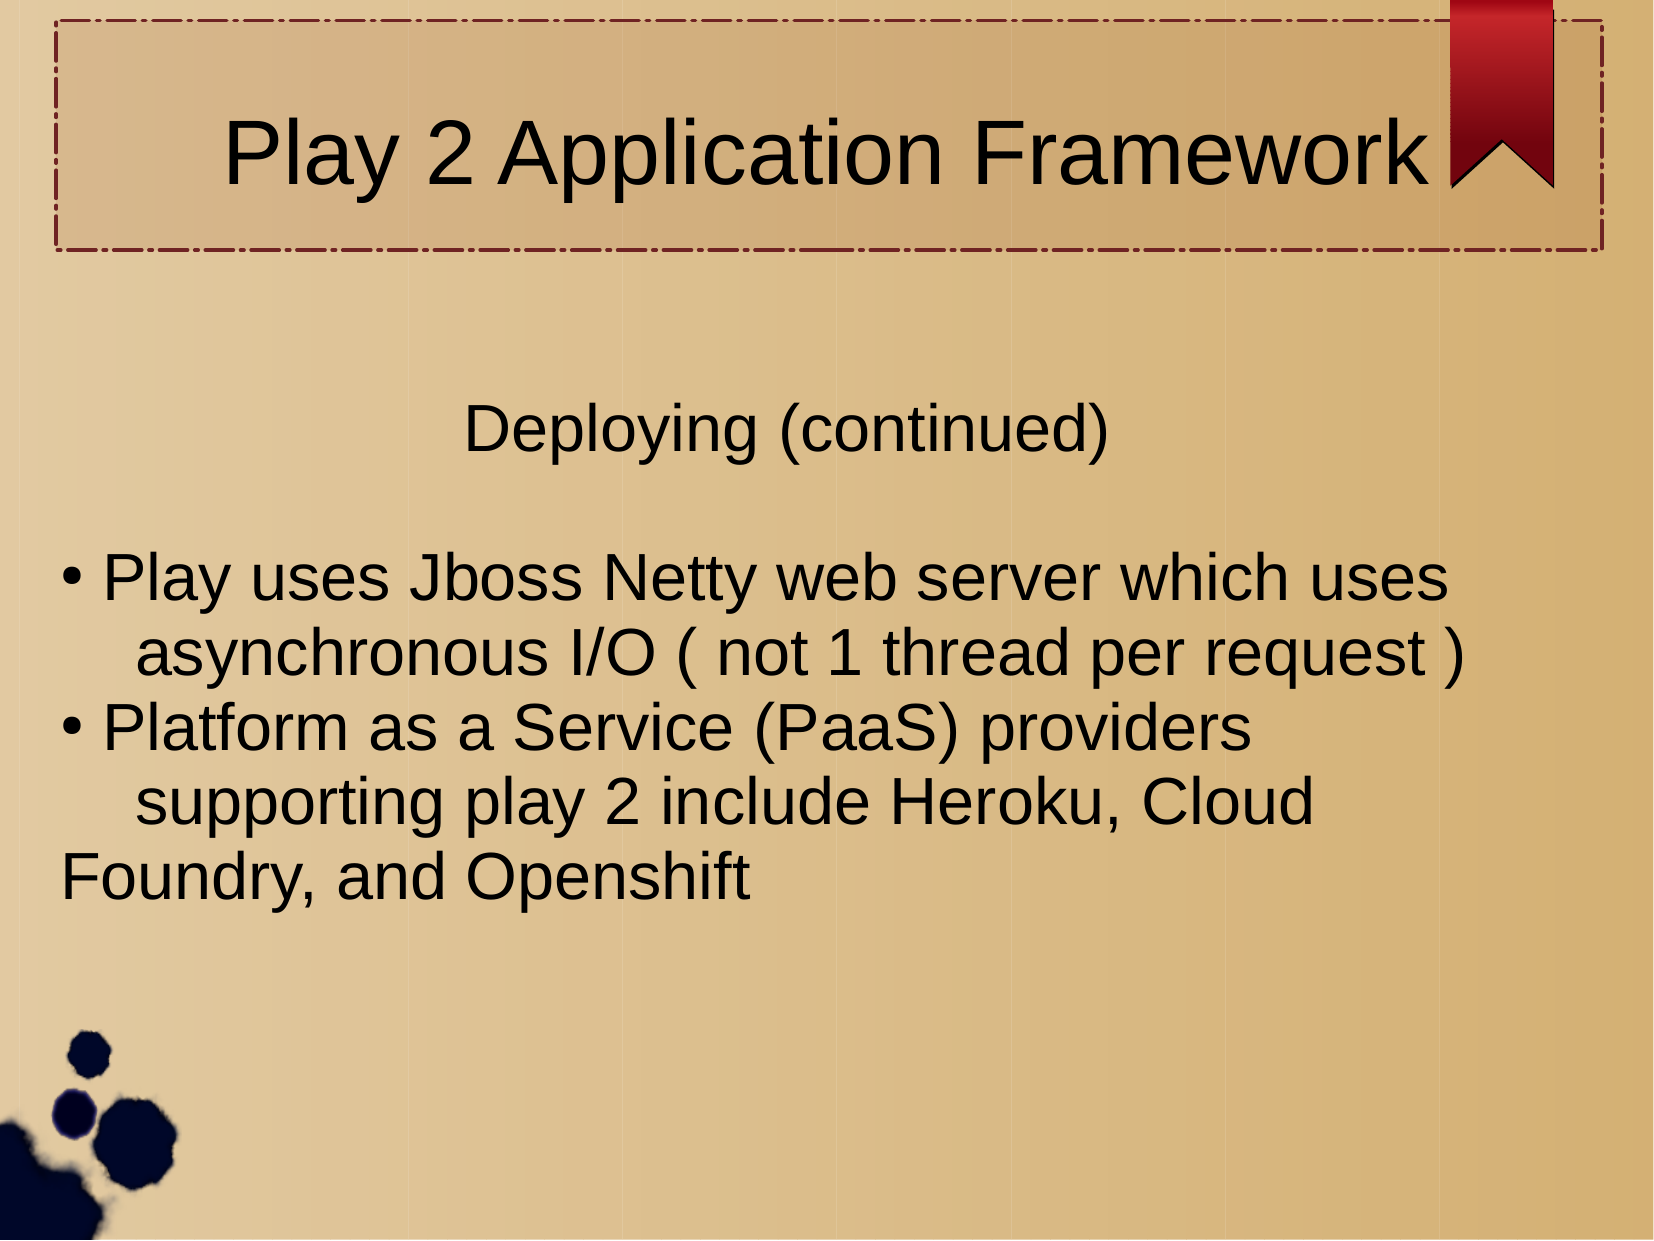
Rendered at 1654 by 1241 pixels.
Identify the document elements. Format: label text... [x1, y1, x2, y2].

subtitle Deploying (continued) Play uses Jboss Netty web server which uses asynchronous I/O ( not 1 thread per request ) Platform as a Service (PaaS) providers supporting play 2 include Heroku, Cloud Foundry, and Openshift [60, 330, 1516, 1050]
title Play 2 Application Framework [82, 49, 1571, 257]
